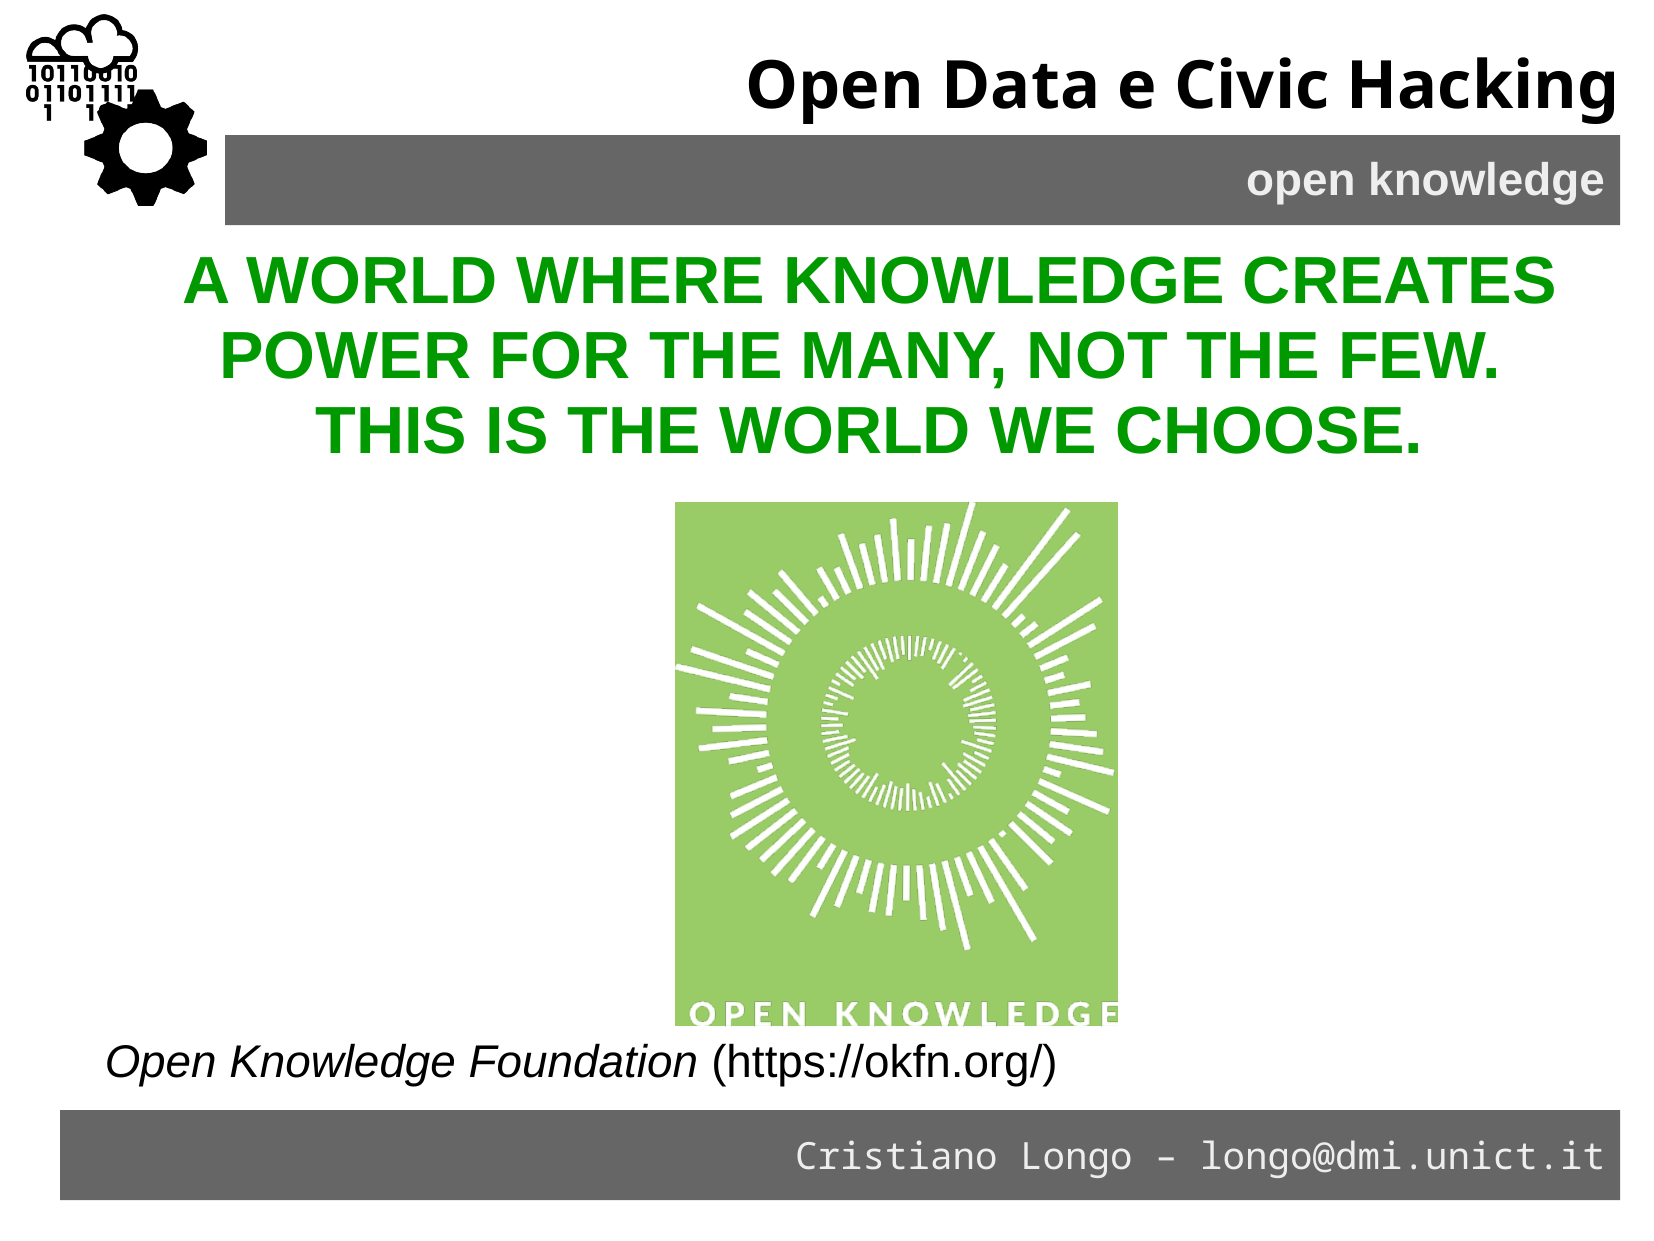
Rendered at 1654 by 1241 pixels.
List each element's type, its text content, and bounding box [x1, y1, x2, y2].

text_box Open Knowledge Foundation (https://okfn.org/) [90, 1028, 1261, 1096]
text_box Cristiano Longo – longo@dmi.unict.it [60, 1110, 1621, 1201]
picture [675, 597, 1118, 1027]
text_box A WORLD WHERE KNOWLEDGE CREATES POWER FOR THE MANY, NOT THE FEW. THIS IS THE WORLD WE CHOOSE. [165, 236, 1576, 597]
text_box open knowledge [225, 135, 1621, 226]
picture [26, 14, 207, 206]
text_box Open Data e Civic Hacking [285, 30, 1636, 129]
